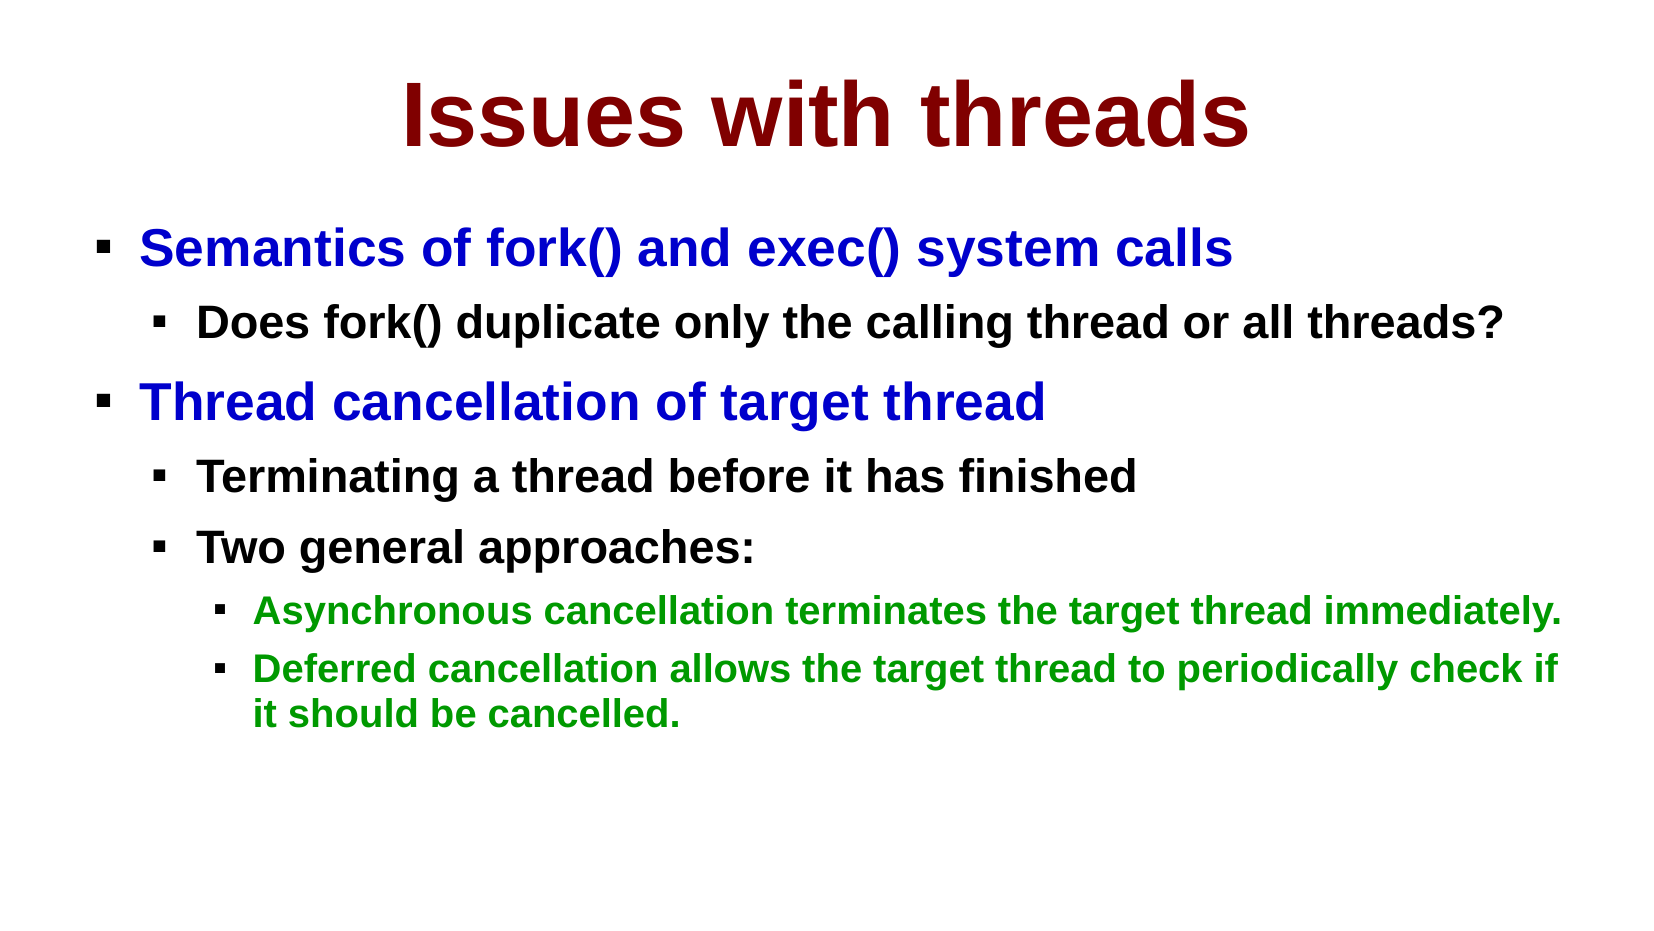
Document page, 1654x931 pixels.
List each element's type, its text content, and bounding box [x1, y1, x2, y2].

title Issues with threads [82, 37, 1571, 193]
list Semantics of fork() and exec() system calls Does fork() duplicate only the calling thread or all threads? Thread cancellation of target thread Terminating a thread before it has finished Two general approaches: Asynchronous cancellation terminates the target thread immediately. Deferred cancellation allows the target thread to periodically check if it should be cancelled. [82, 217, 1571, 757]
